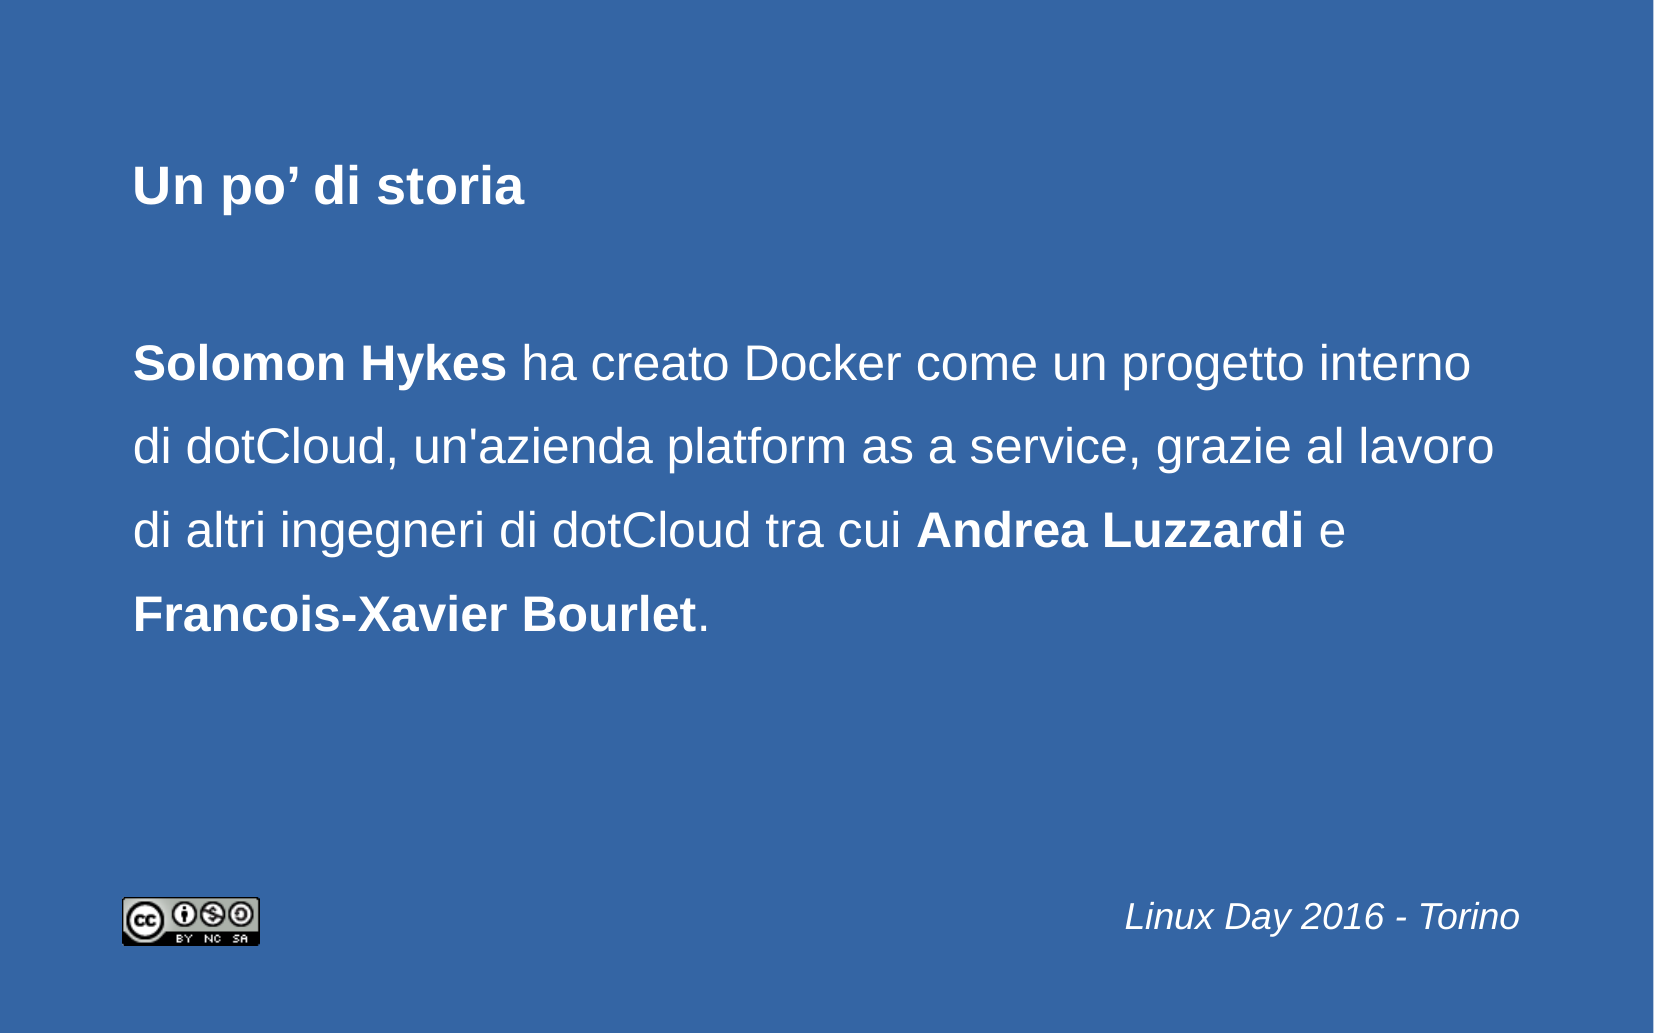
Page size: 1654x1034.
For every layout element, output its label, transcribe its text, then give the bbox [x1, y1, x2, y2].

picture [122, 897, 260, 946]
text_box Un po’ di storia Solomon Hykes ha creato Docker come un progetto interno di dotCloud, un'azienda platform as a service, grazie al lavoro di altri ingegneri di dotCloud tra cui Andrea Luzzardi e Francois-Xavier Bourlet. [118, 118, 1536, 1034]
text_box Linux Day 2016 - Torino [1109, 887, 1536, 1034]
